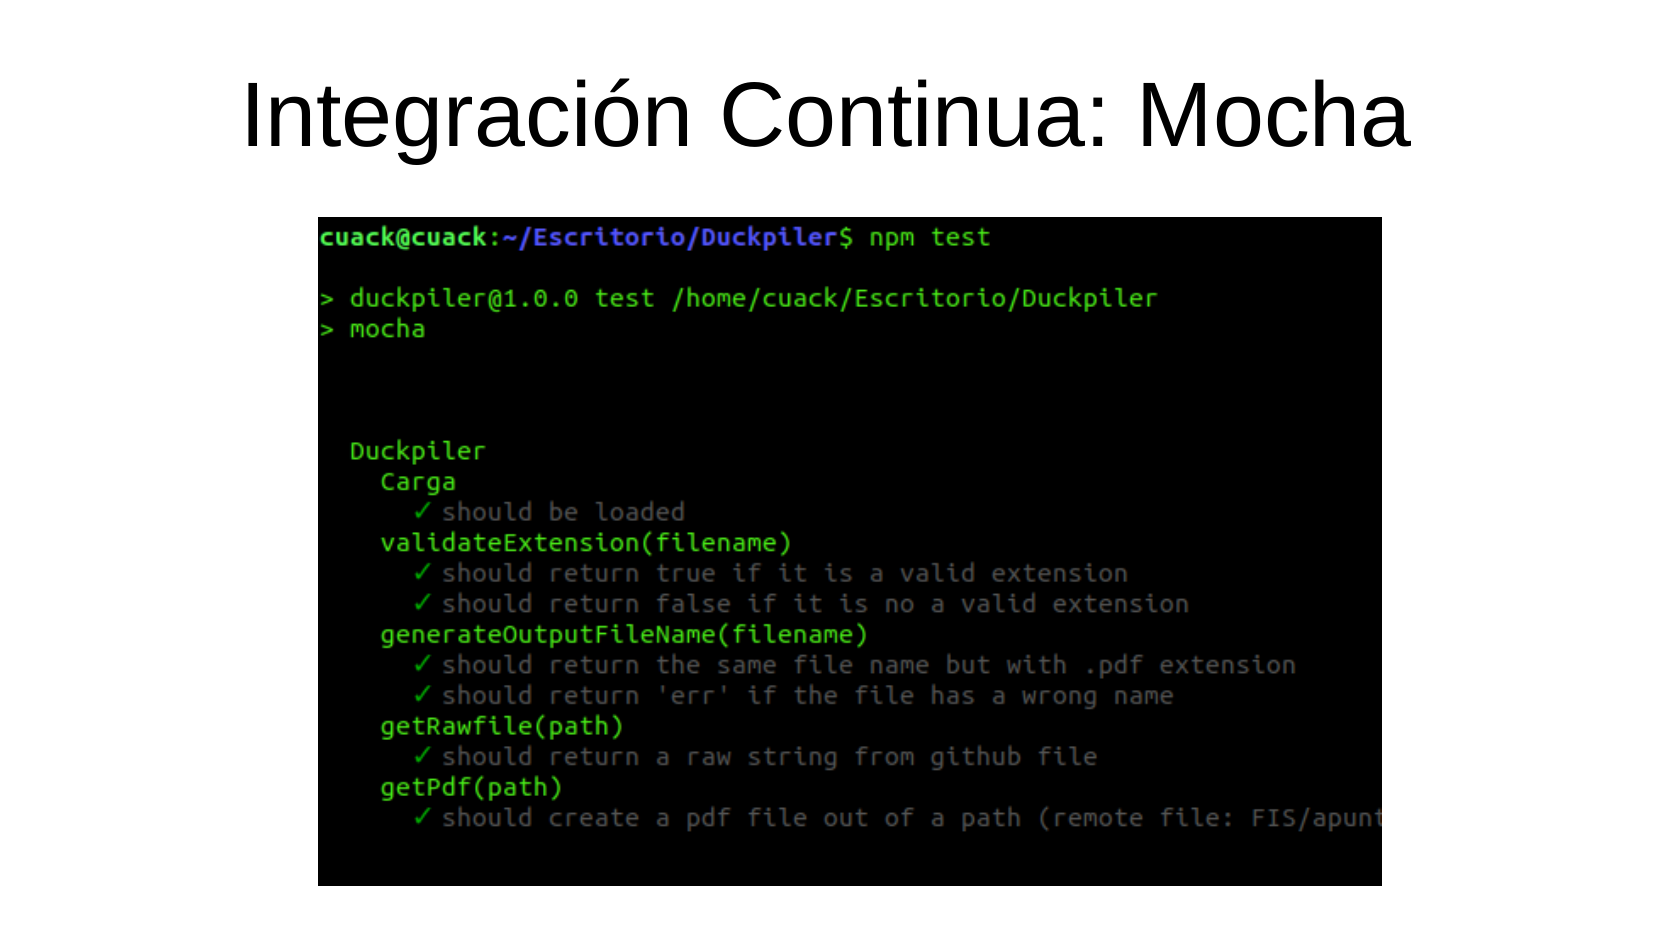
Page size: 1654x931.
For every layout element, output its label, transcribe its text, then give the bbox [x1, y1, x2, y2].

picture [318, 217, 1382, 886]
title Integración Continua: Mocha [82, 37, 1571, 193]
